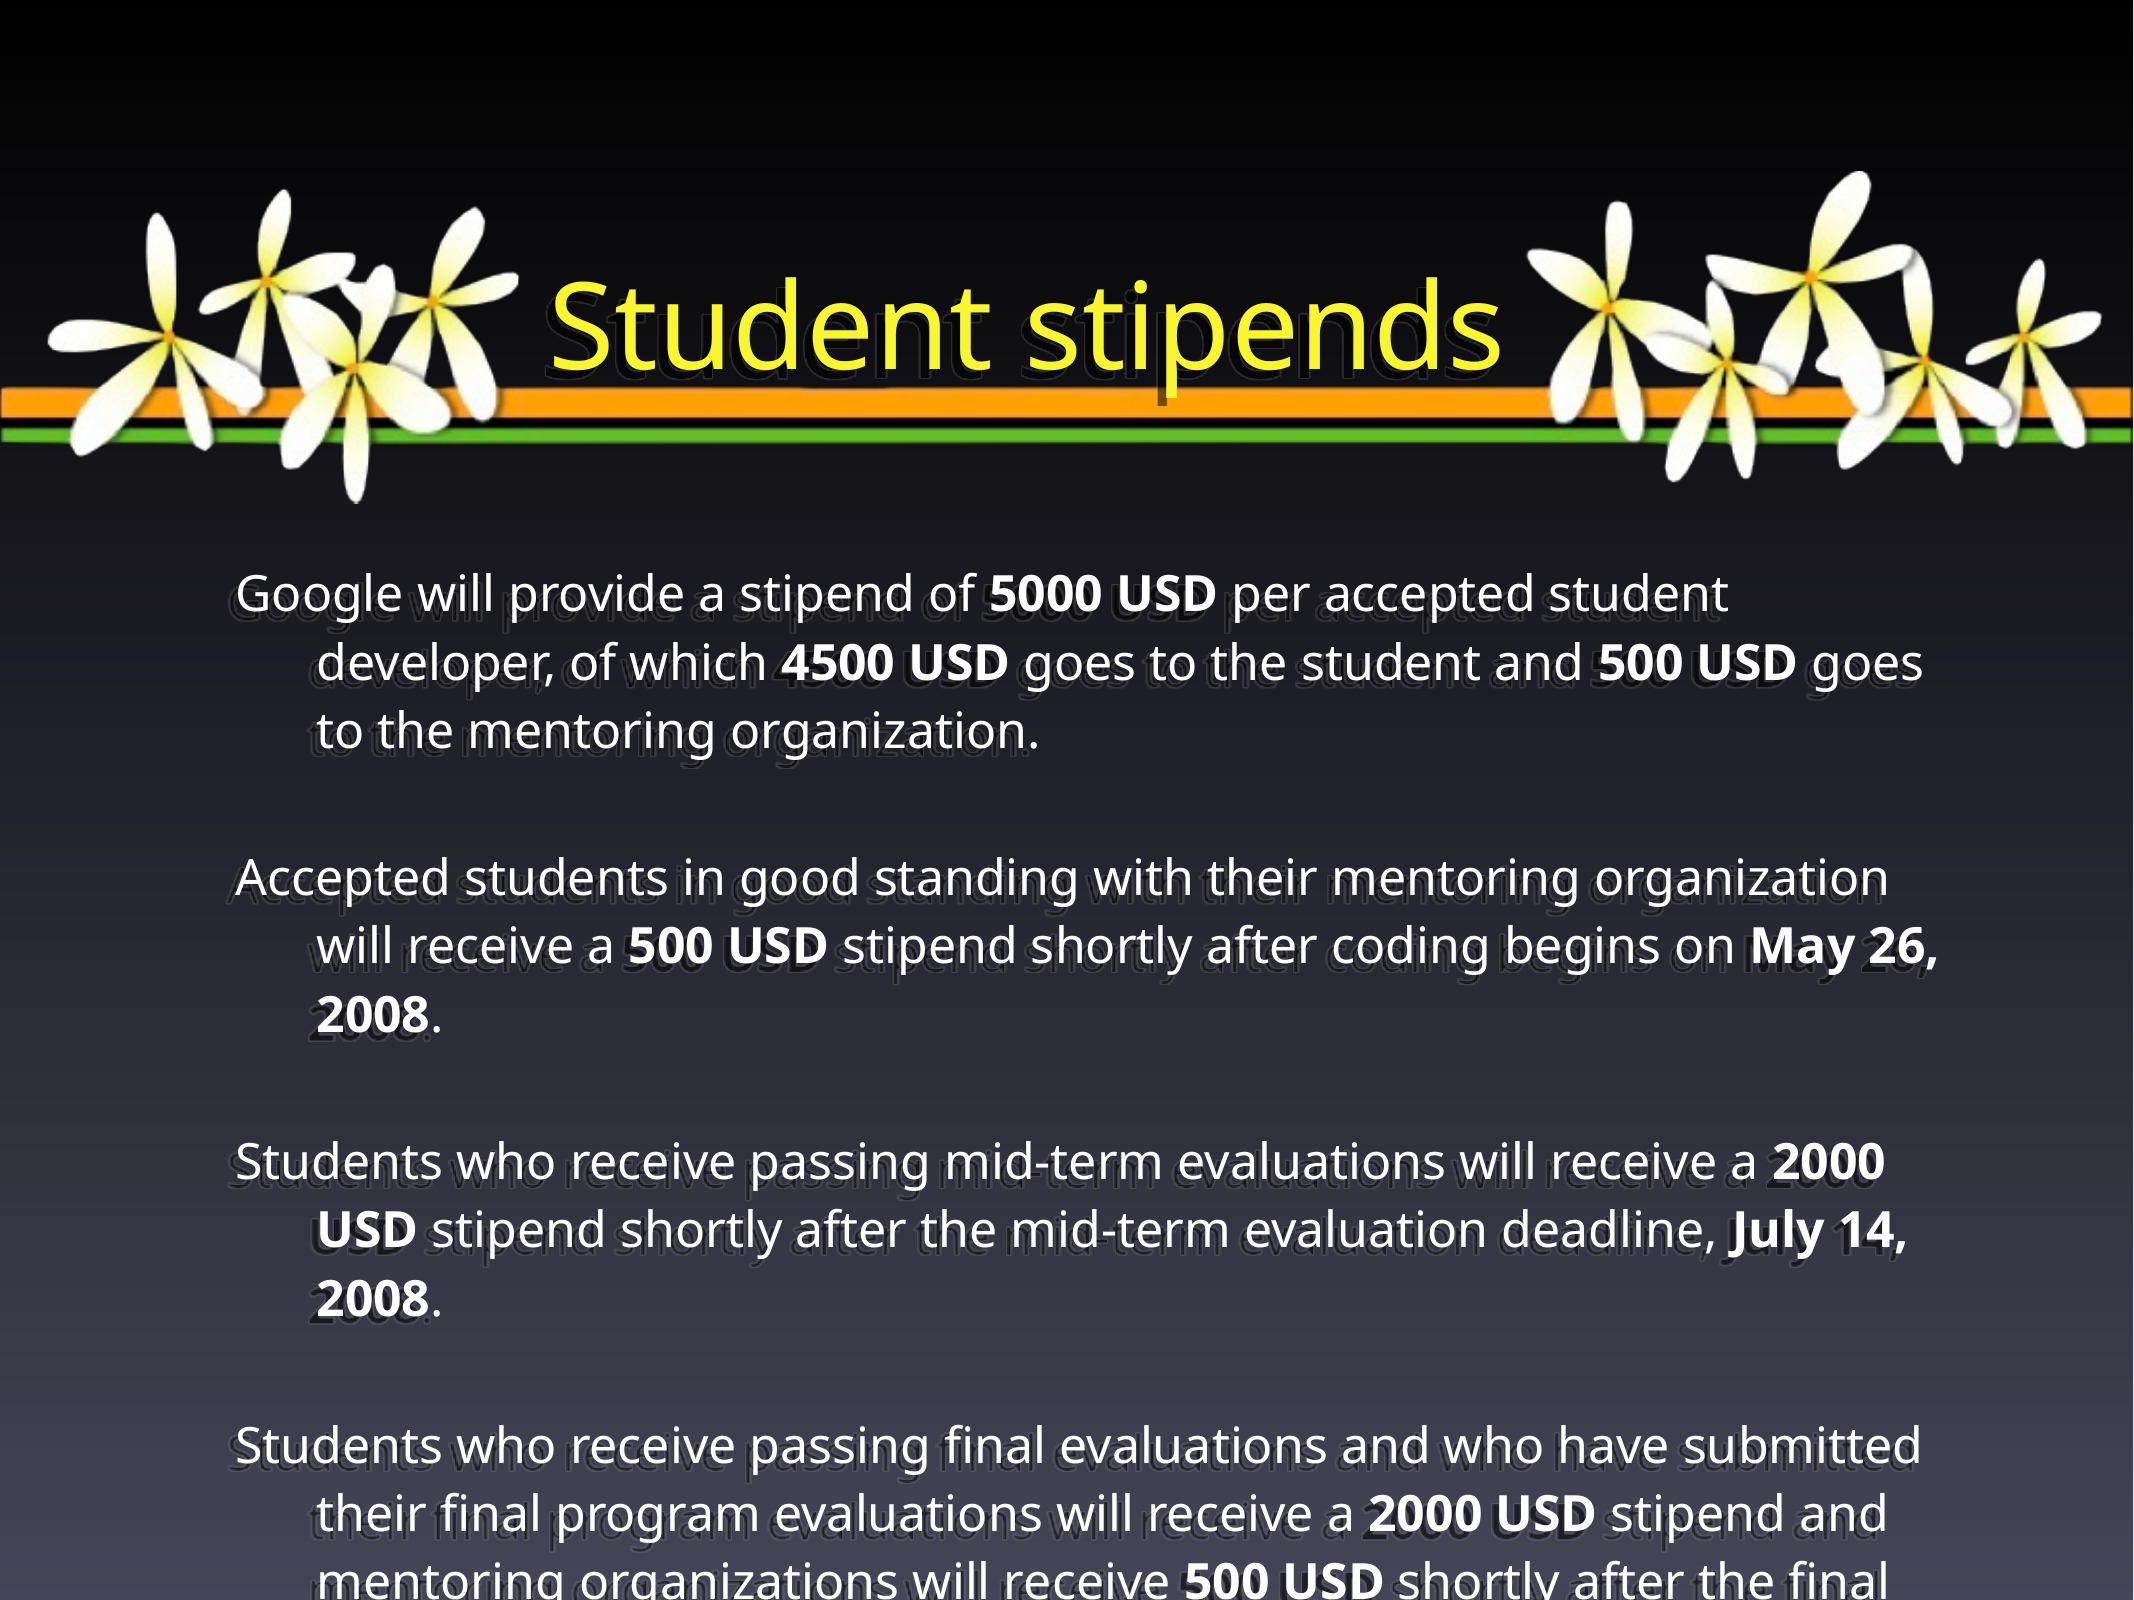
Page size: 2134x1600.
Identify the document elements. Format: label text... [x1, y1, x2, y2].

title Student stipends [168, 122, 1886, 523]
picture [0, 171, 168, 504]
picture [1886, 171, 2133, 504]
list Google will provide a stipend of 5000 USD per accepted student developer, of which 4500 USD goes to the student and 500 USD goes to the mentoring organization. Accepted students in good standing with their mentoring organization will receive a 500 USD stipend shortly after coding begins on May 26, 2008. Students who receive passing mid-term evaluations will receive a 2000 USD stipend shortly after the mid-term evaluation deadline, July 14, 2008. Students who receive passing final evaluations and who have submitted their final program evaluations will receive a 2000 USD stipend and mentoring organizations will receive 500 USD shortly after the final evaluation deadline, September 1, 2008. [174, 549, 1959, 1562]
